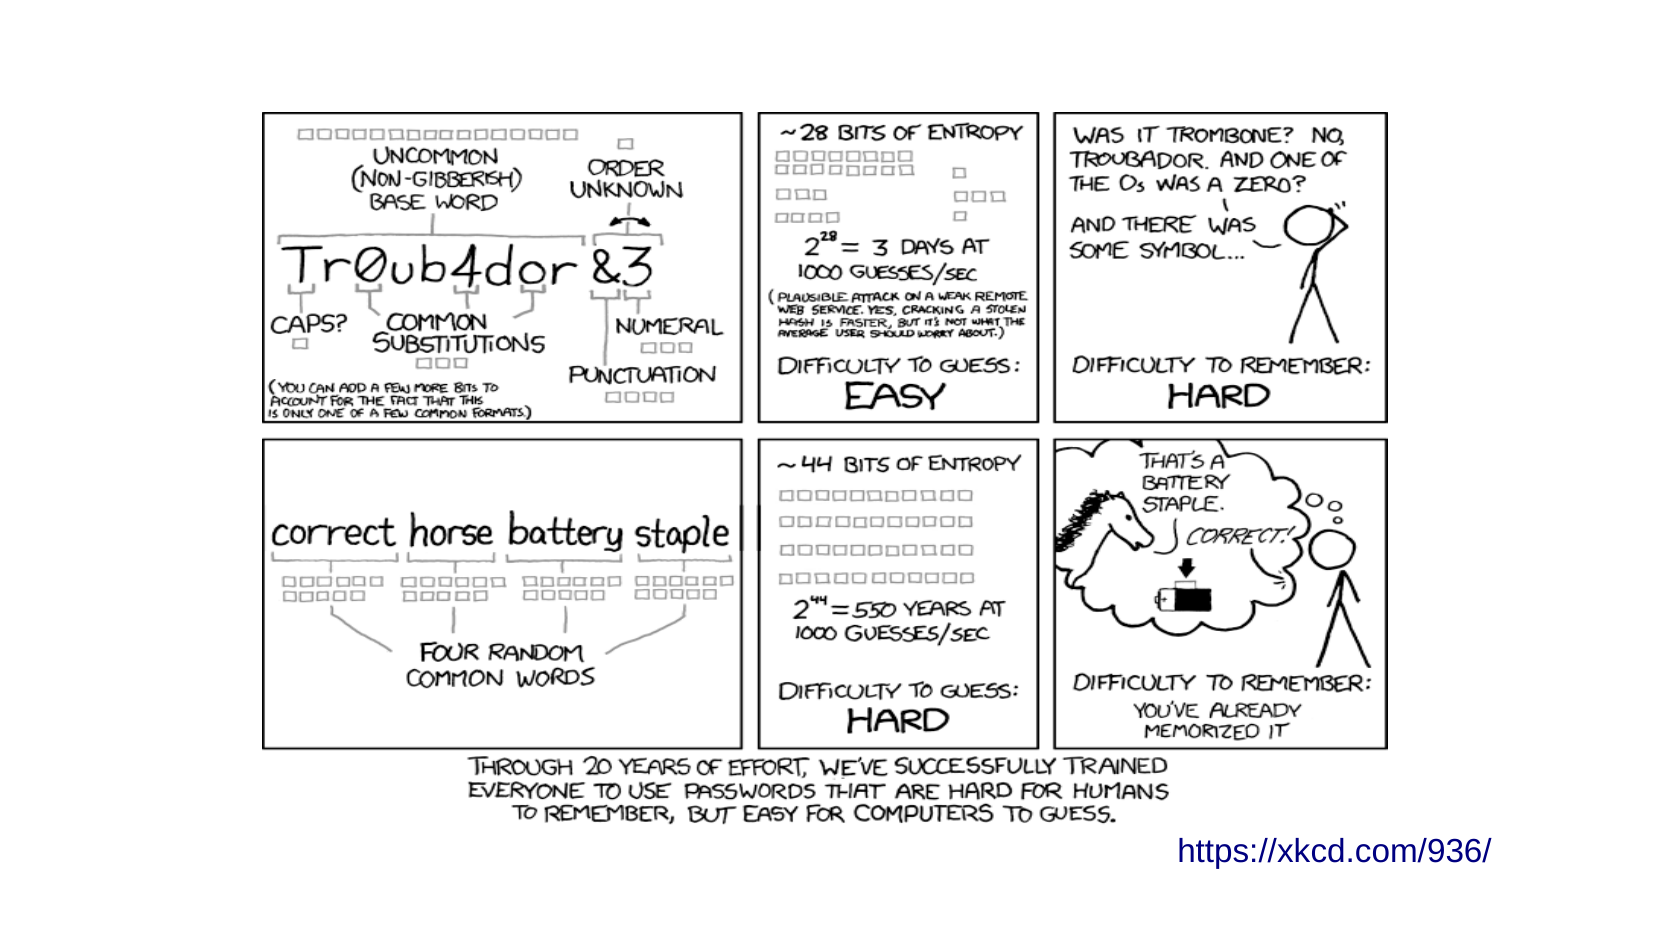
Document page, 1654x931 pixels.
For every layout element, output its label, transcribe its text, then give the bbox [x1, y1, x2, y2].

text_box https://xkcd.com/936/ [1162, 825, 1538, 877]
picture [262, 112, 1388, 829]
